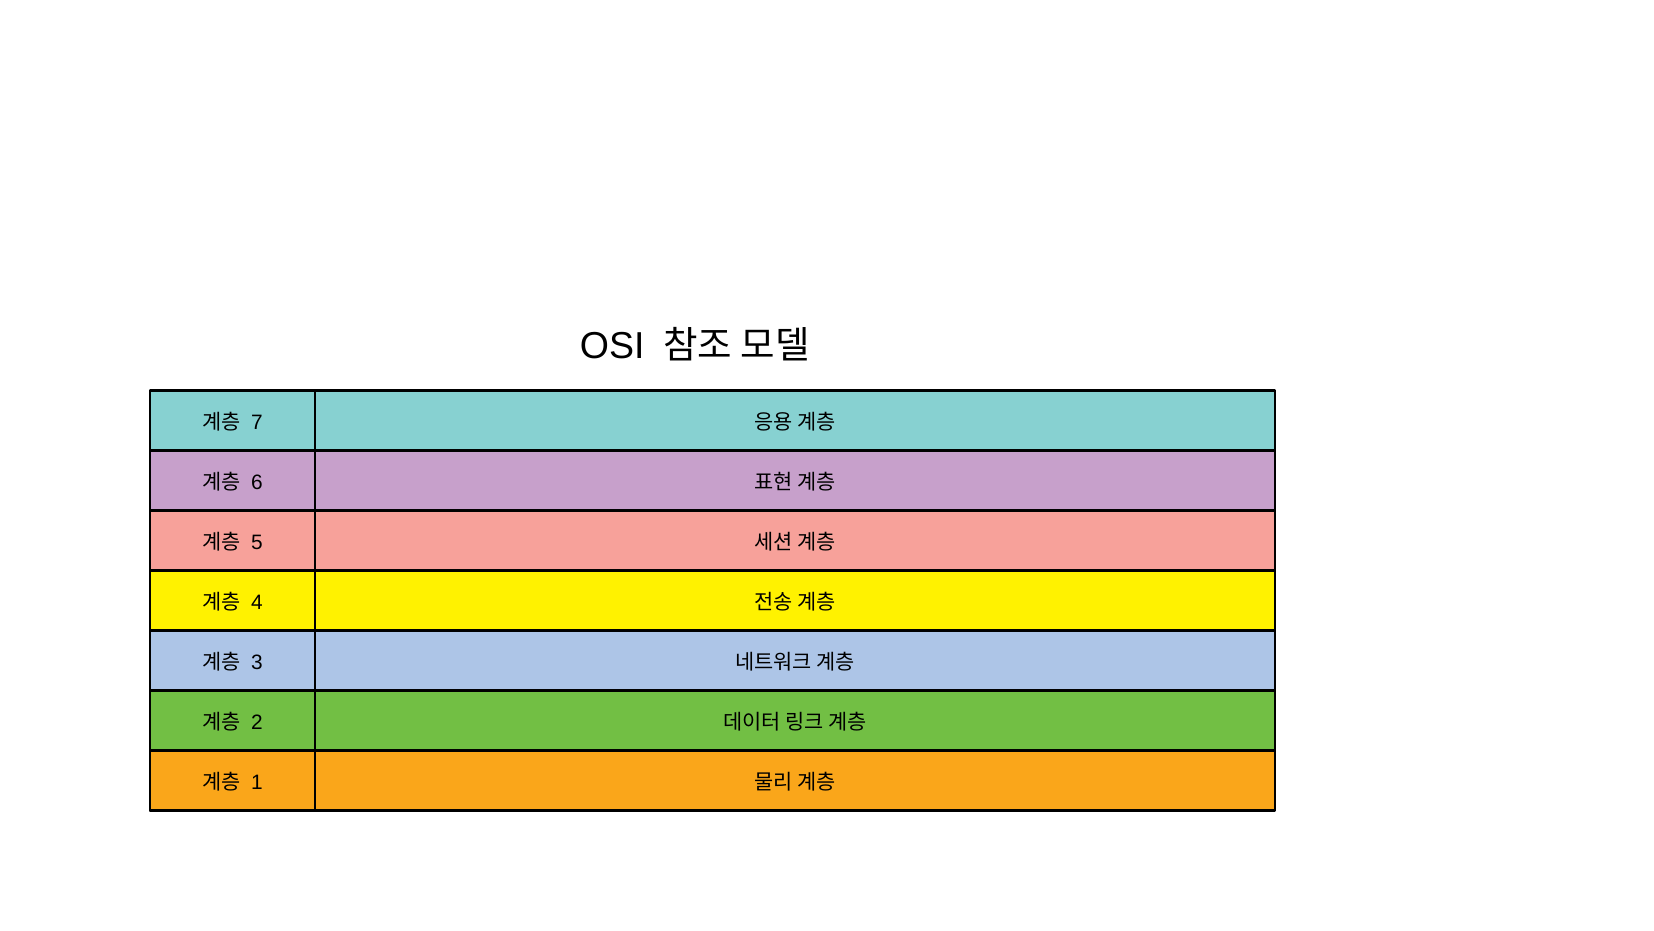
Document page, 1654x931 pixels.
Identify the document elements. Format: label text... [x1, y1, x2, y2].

text_box 네트워크 계층 [315, 631, 1276, 691]
text_box 물리 계층 [315, 751, 1276, 811]
text_box 전송 계층 [315, 571, 1276, 631]
text_box 계층 1 [150, 751, 315, 811]
text_box OSI 참조 모델 [565, 307, 826, 377]
text_box 계층 2 [150, 691, 315, 751]
text_box 세션 계층 [315, 511, 1276, 571]
text_box 계층 6 [150, 451, 315, 511]
text_box 계층 7 [150, 390, 315, 451]
text_box 데이터 링크 계층 [315, 691, 1276, 751]
text_box 계층 4 [150, 571, 315, 630]
text_box 계층 5 [150, 511, 315, 571]
text_box 계층 3 [150, 630, 315, 691]
text_box 표현 계층 [315, 451, 1276, 511]
text_box 응용 계층 [315, 390, 1276, 451]
